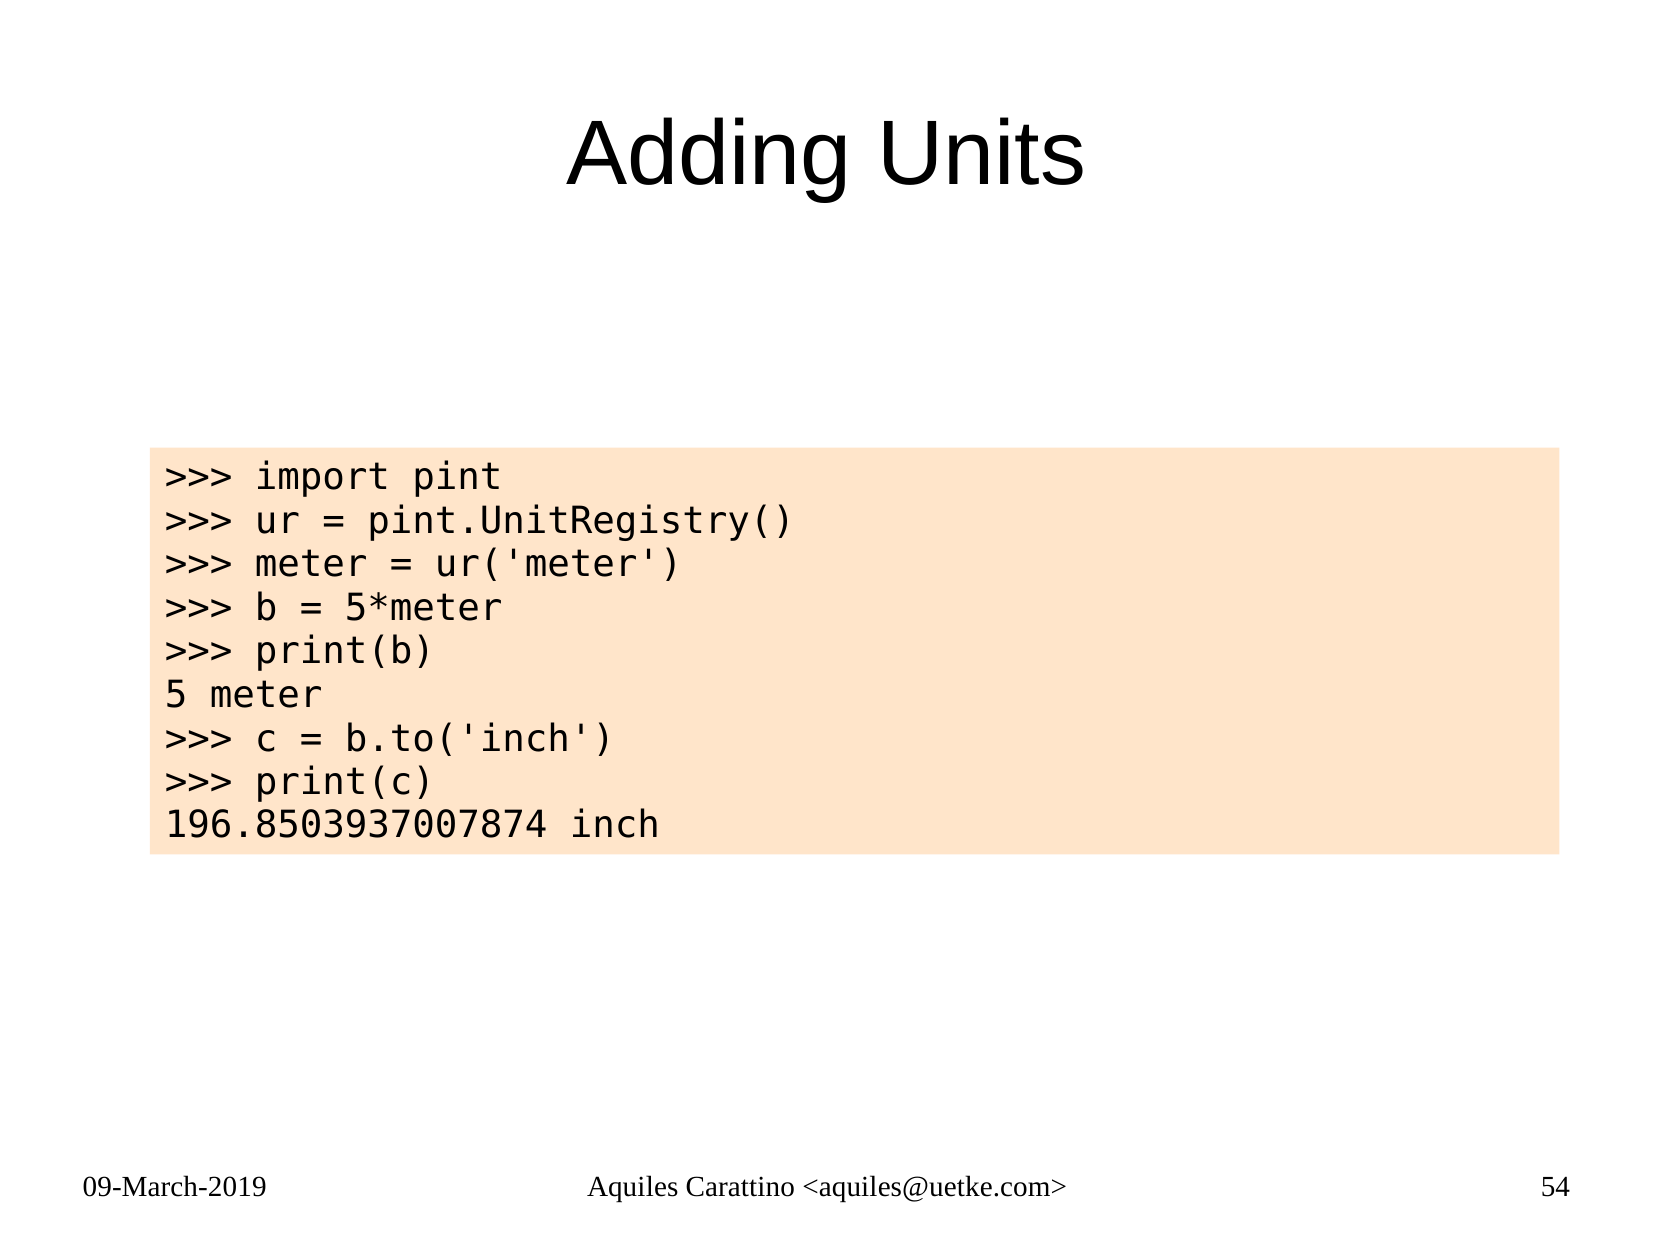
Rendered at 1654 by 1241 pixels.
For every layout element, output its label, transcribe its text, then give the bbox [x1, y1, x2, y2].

title Adding Units [82, 49, 1571, 257]
text_box >>> import pint >>> ur = pint.UnitRegistry() >>> meter = ur('meter') >>> b = 5*meter >>> print(b) 5 meter >>> c = b.to('inch') >>> print(c) 196.8503937007874 inch [149, 447, 1560, 855]
